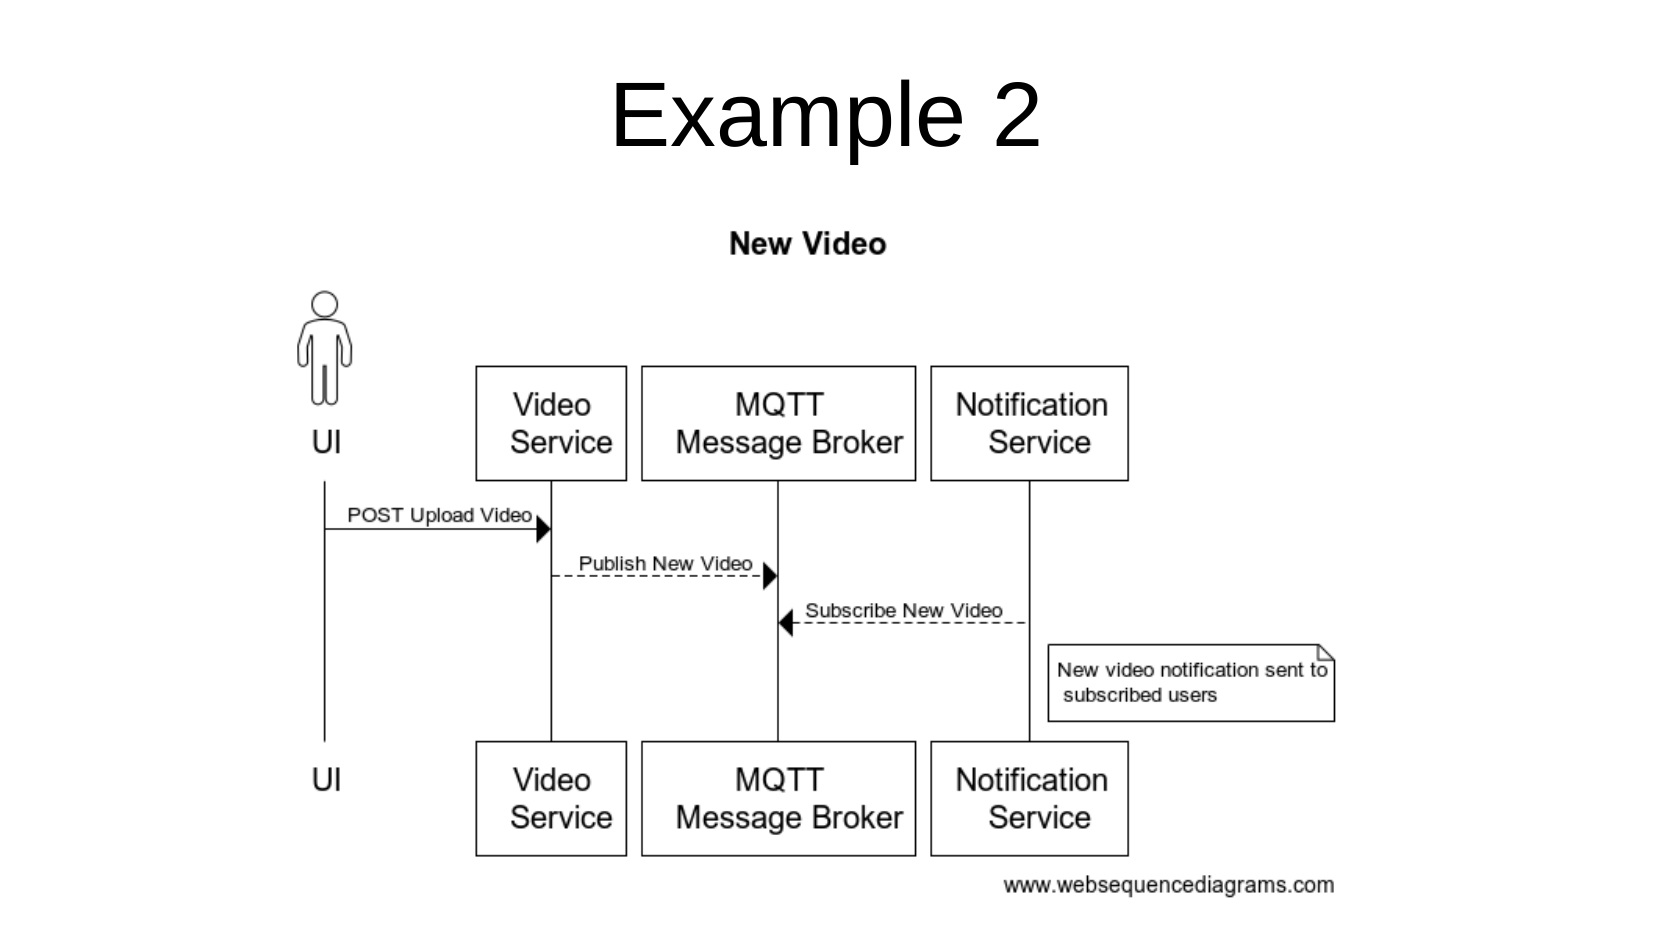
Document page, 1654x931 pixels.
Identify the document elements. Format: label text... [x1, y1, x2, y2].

title Example 2 [82, 37, 1571, 193]
picture [221, 208, 1384, 910]
